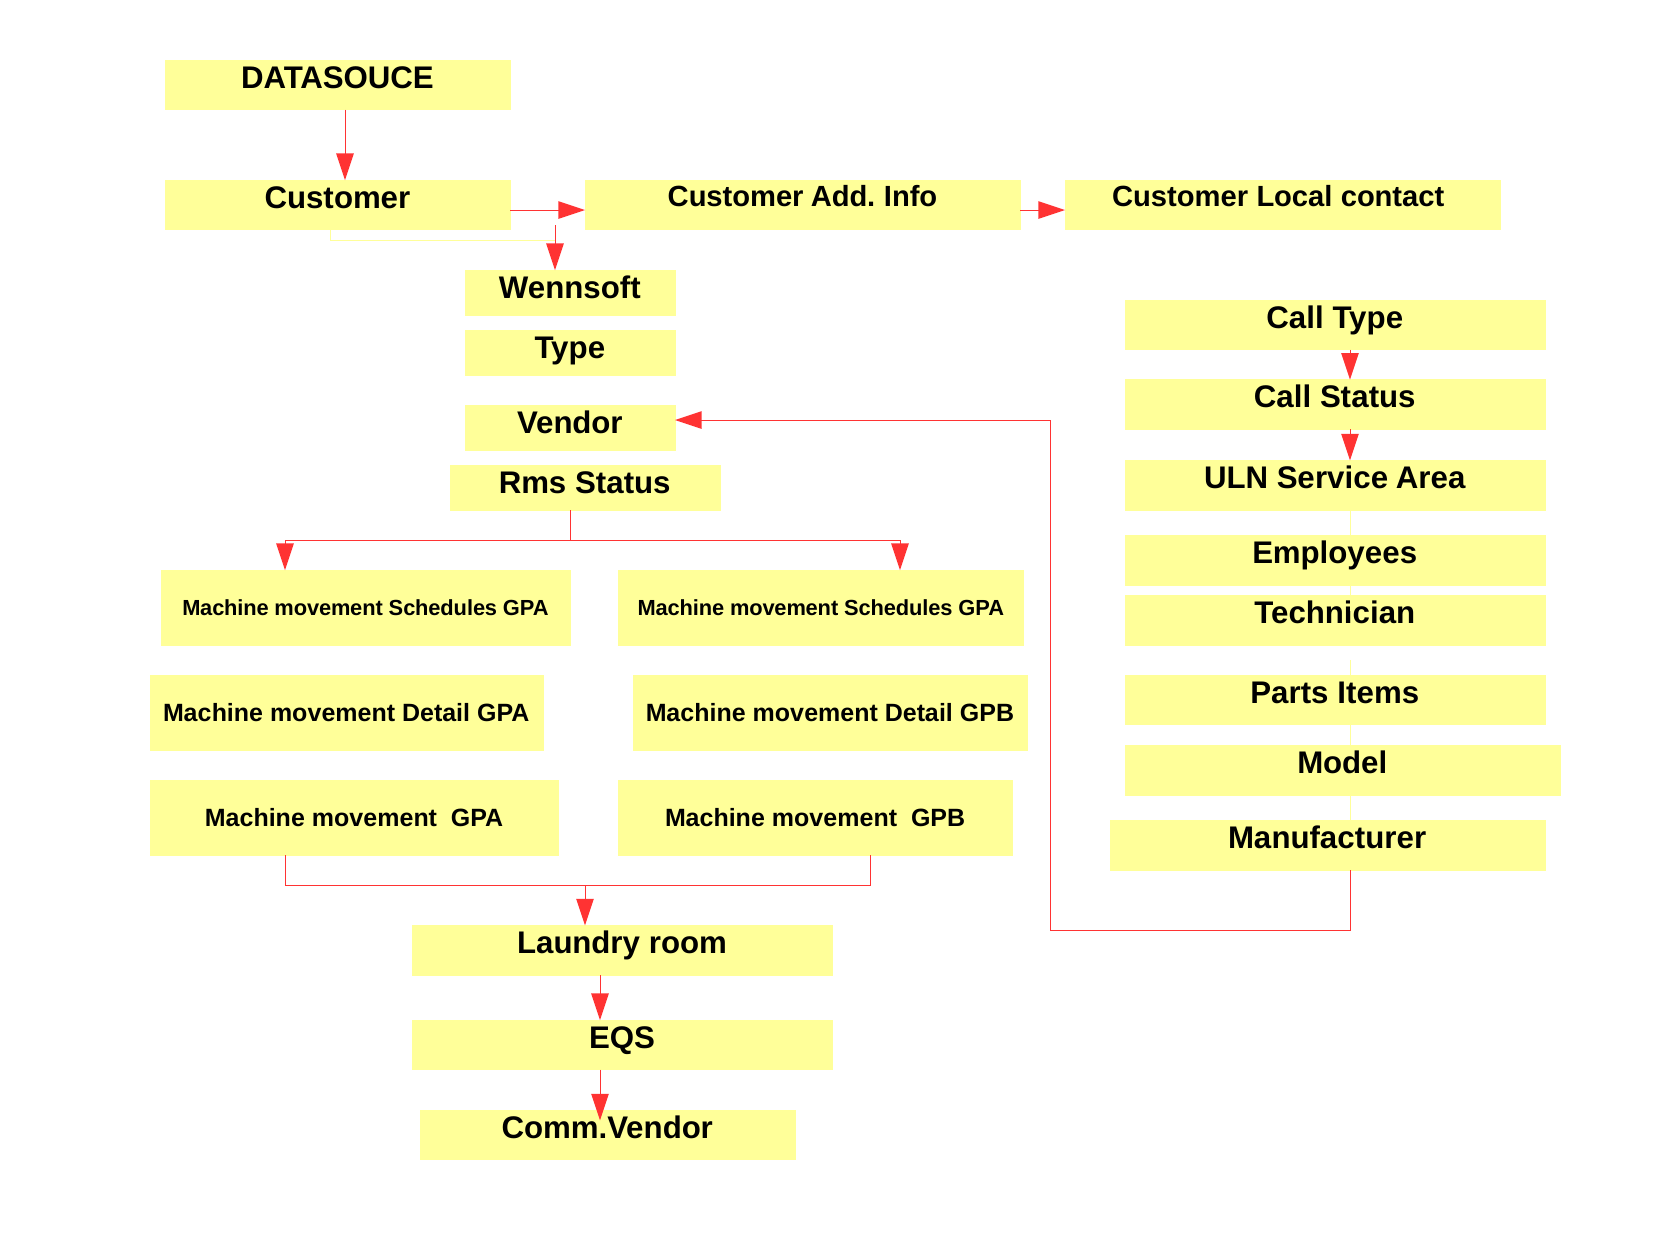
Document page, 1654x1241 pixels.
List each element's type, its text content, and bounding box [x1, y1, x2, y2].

text_box Vendor [465, 405, 676, 451]
text_box Model [1125, 745, 1561, 796]
text_box Laundry room [412, 925, 833, 976]
text_box Type [465, 330, 676, 376]
text_box Machine movement Schedules GPA [618, 570, 1024, 646]
text_box EQS [412, 1020, 833, 1070]
text_box Parts Items [1125, 675, 1546, 725]
text_box Call Type [1125, 300, 1546, 350]
text_box Employees [1125, 535, 1546, 586]
text_box Machine movement GPB [618, 780, 1013, 856]
text_box Machine movement Schedules GPA [161, 570, 571, 646]
text_box Rms Status [450, 465, 721, 511]
text_box DATASOUCE [165, 60, 511, 110]
text_box Wennsoft [465, 270, 676, 316]
text_box Customer Local contact [1065, 180, 1501, 230]
text_box ULN Service Area [1125, 460, 1546, 511]
text_box Machine movement Detail GPB [633, 675, 1028, 751]
text_box Customer Add. Info [585, 180, 1021, 230]
text_box Customer [165, 180, 511, 230]
text_box Machine movement GPA [150, 780, 559, 856]
text_box Manufacturer [1110, 820, 1546, 871]
text_box Call Status [1125, 379, 1546, 430]
text_box Comm.Vendor [420, 1110, 796, 1160]
text_box Machine movement Detail GPA [150, 675, 544, 751]
text_box Technician [1125, 595, 1546, 646]
